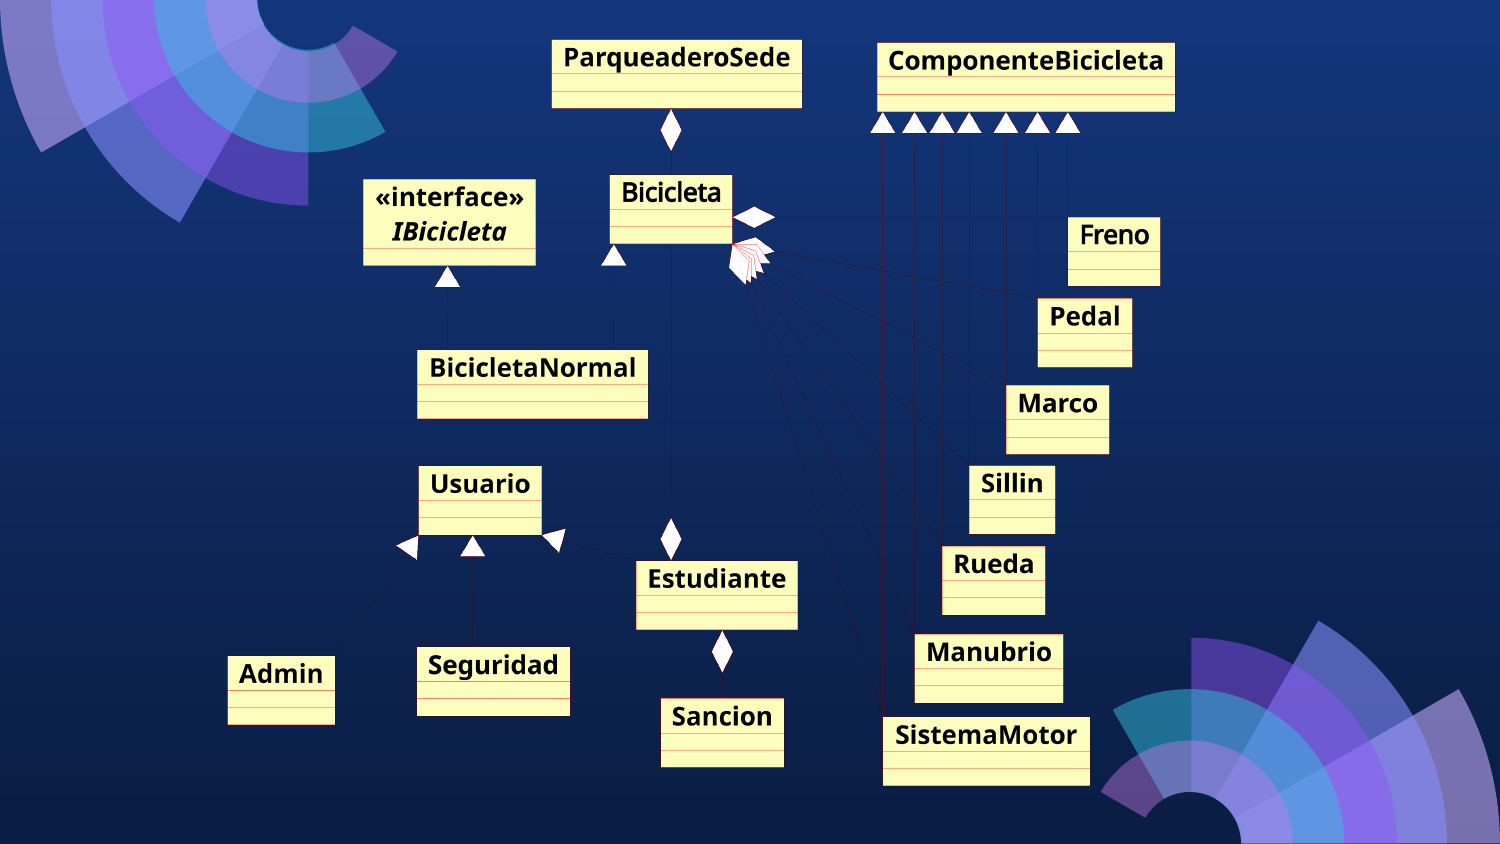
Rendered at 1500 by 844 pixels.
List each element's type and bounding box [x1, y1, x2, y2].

picture [225, 37, 1177, 788]
